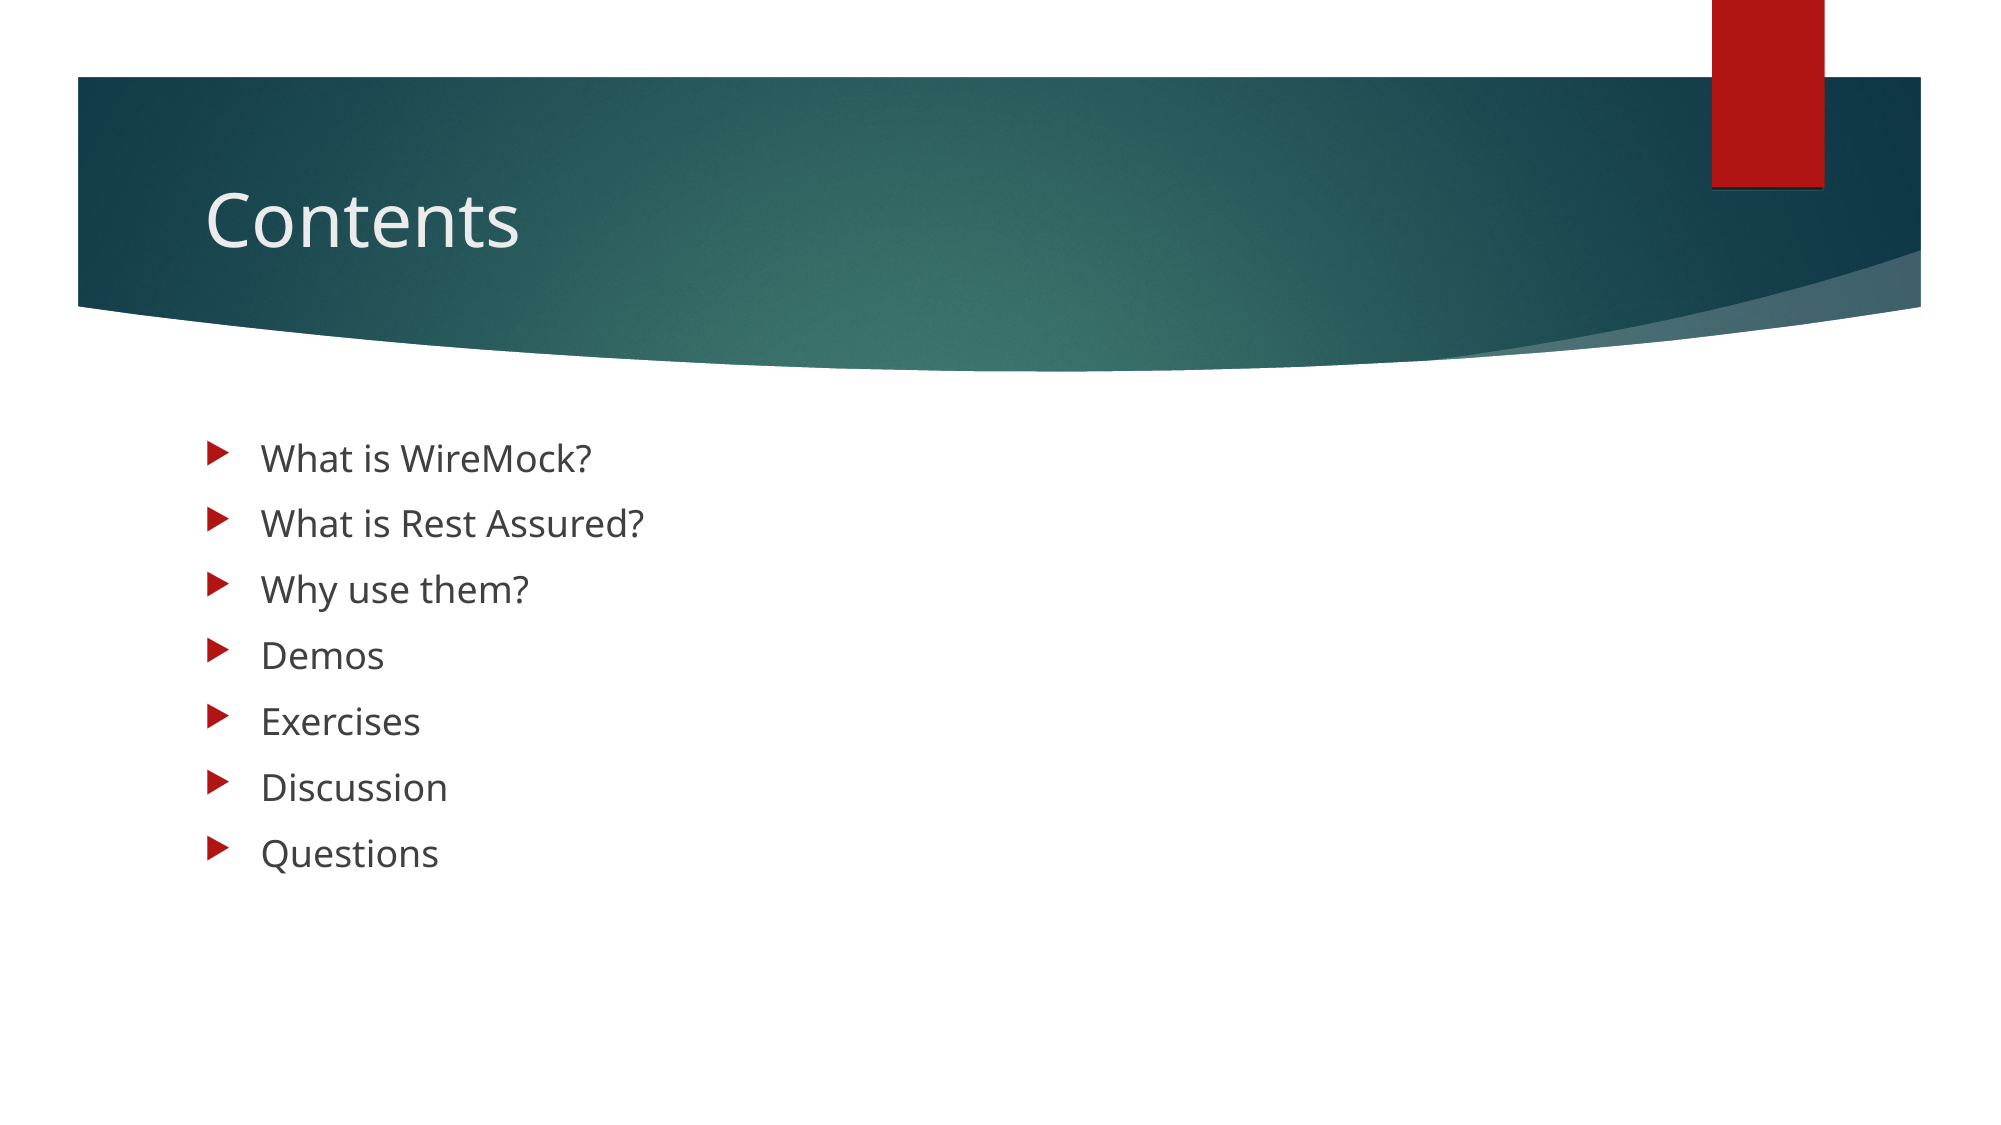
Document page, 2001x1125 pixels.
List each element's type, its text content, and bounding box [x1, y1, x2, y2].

list What is WireMock? What is Rest Assured? Why use them? Demos Exercises Discussion Questions [189, 427, 1638, 988]
picture [79, 78, 1920, 371]
title Contents [189, 159, 1638, 276]
